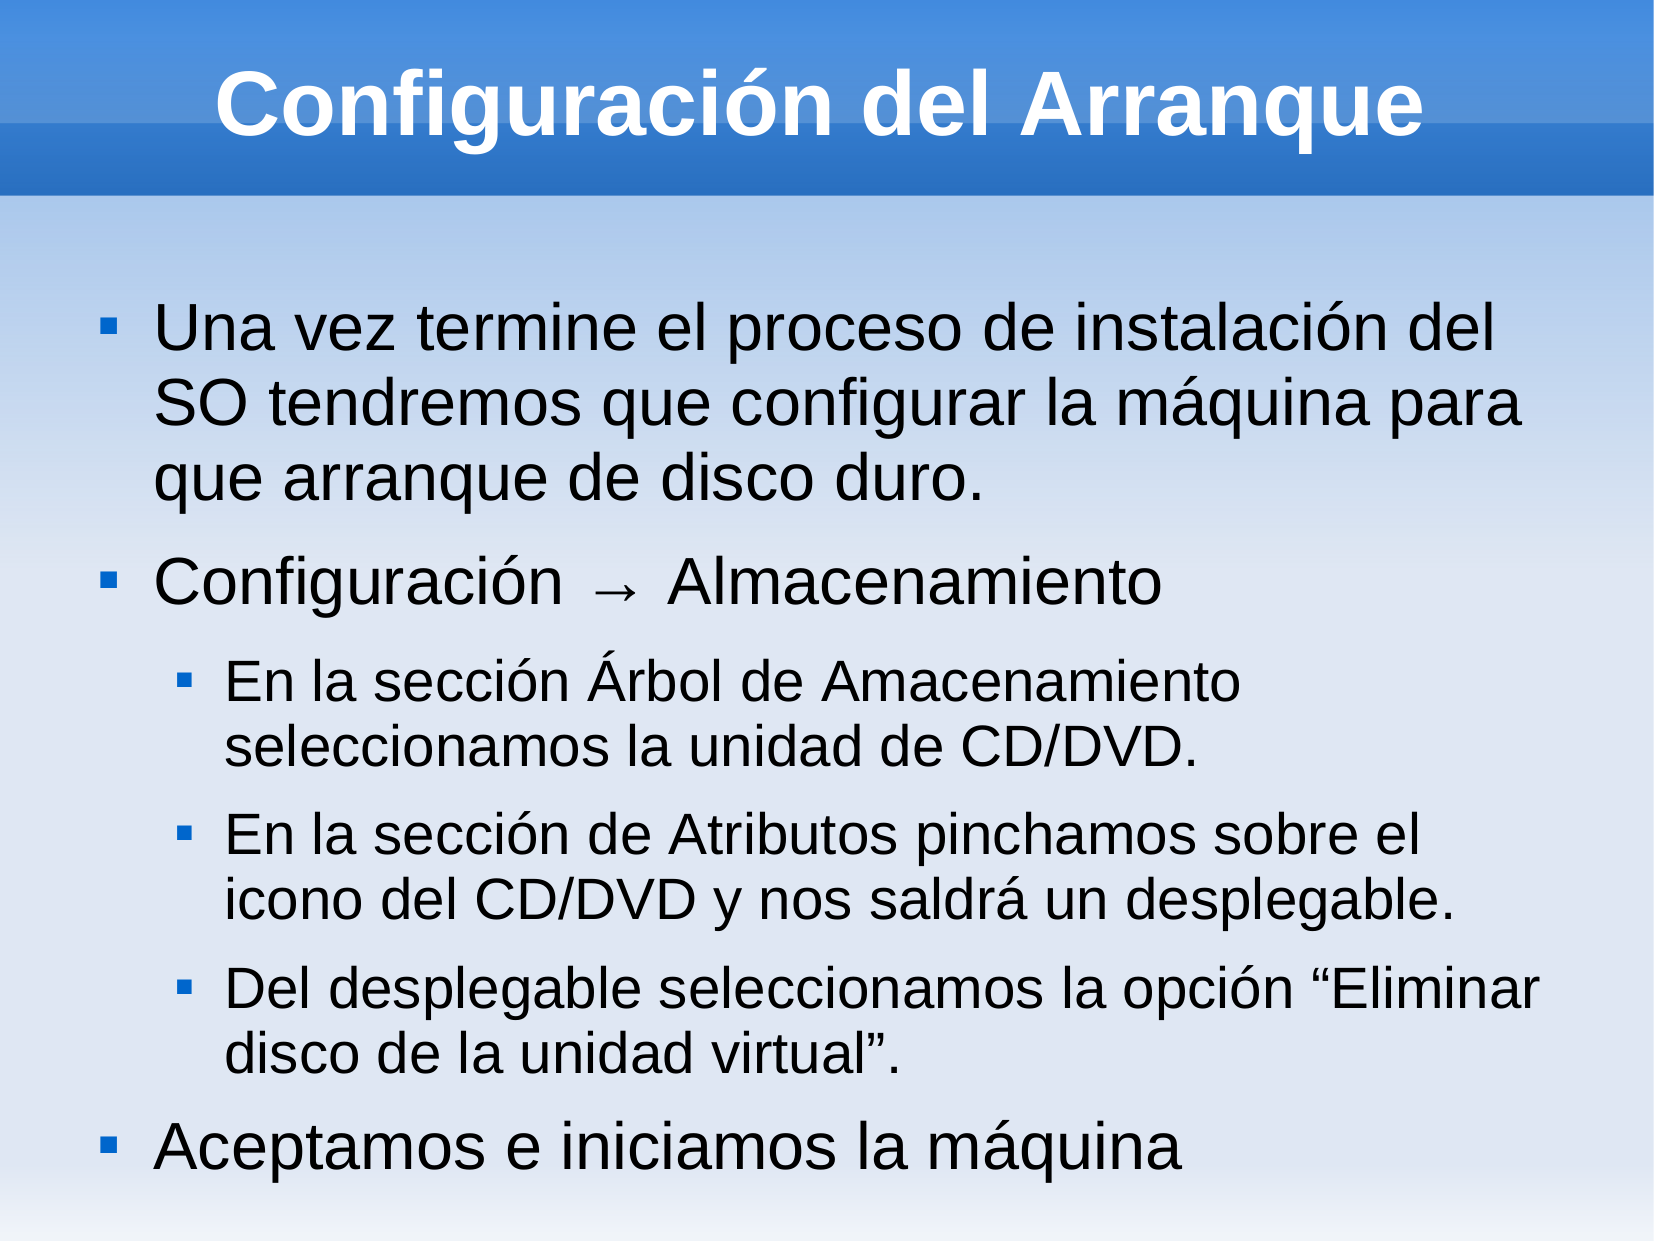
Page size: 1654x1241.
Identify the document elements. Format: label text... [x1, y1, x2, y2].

picture [0, 0, 1654, 1241]
list Una vez termine el proceso de instalación del SO tendremos que configurar la máquina para que arranque de disco duro. Configuración → Almacenamiento En la sección Árbol de Amacenamiento seleccionamos la unidad de CD/DVD. En la sección de Atributos pinchamos sobre el icono del CD/DVD y nos saldrá un desplegable. Del desplegable seleccionamos la opción “Eliminar disco de la unidad virtual”. Aceptamos e iniciamos la máquina [82, 290, 1571, 1186]
title Configuración del Arranque [76, 0, 1565, 208]
